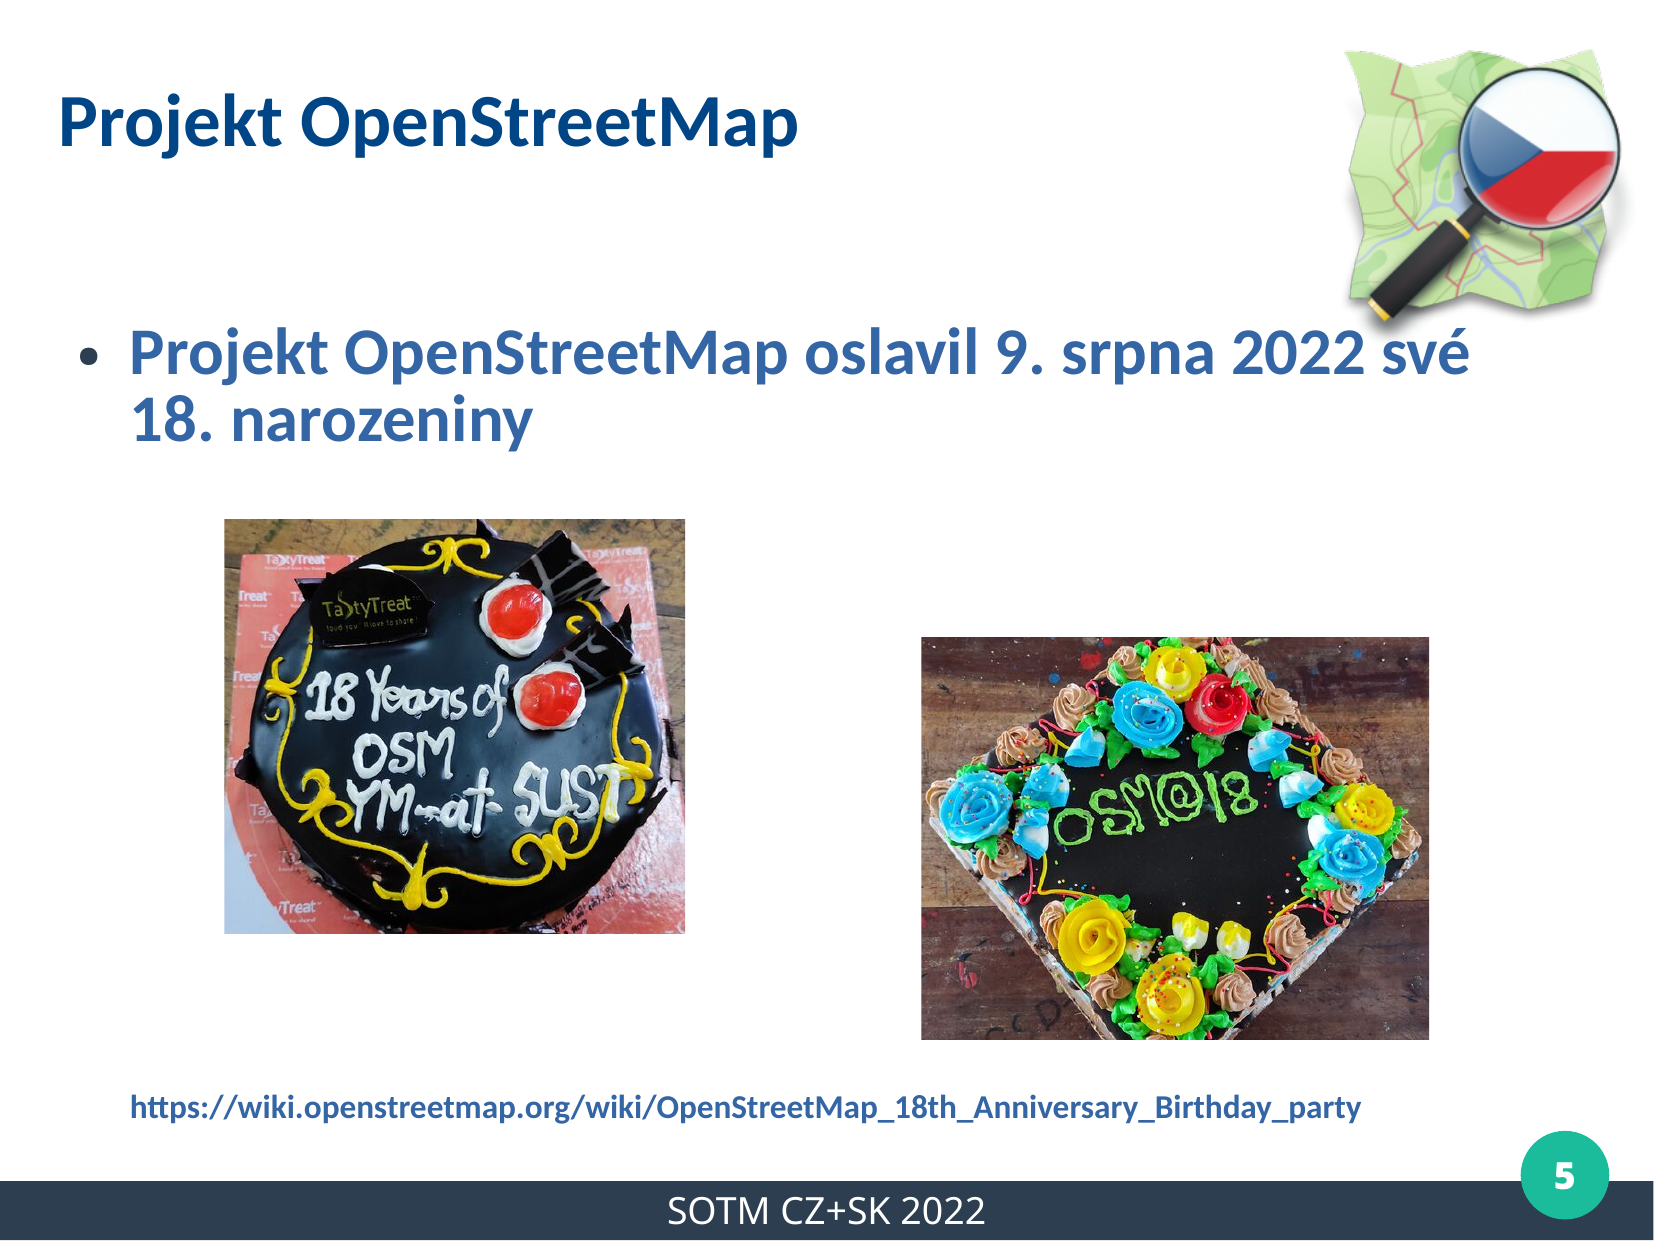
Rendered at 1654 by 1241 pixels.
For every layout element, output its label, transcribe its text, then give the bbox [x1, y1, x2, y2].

title Projekt OpenStreetMap [59, 49, 1347, 207]
list Projekt OpenStreetMap oslavil 9. srpna 2022 své 18. narozeniny https://wiki.openstreetmap.org/wiki/OpenStreetMap_18th_Anniversary_Birthday_party [59, 324, 1595, 1152]
picture [224, 519, 686, 934]
picture [921, 625, 1430, 1040]
picture [1334, 49, 1635, 350]
